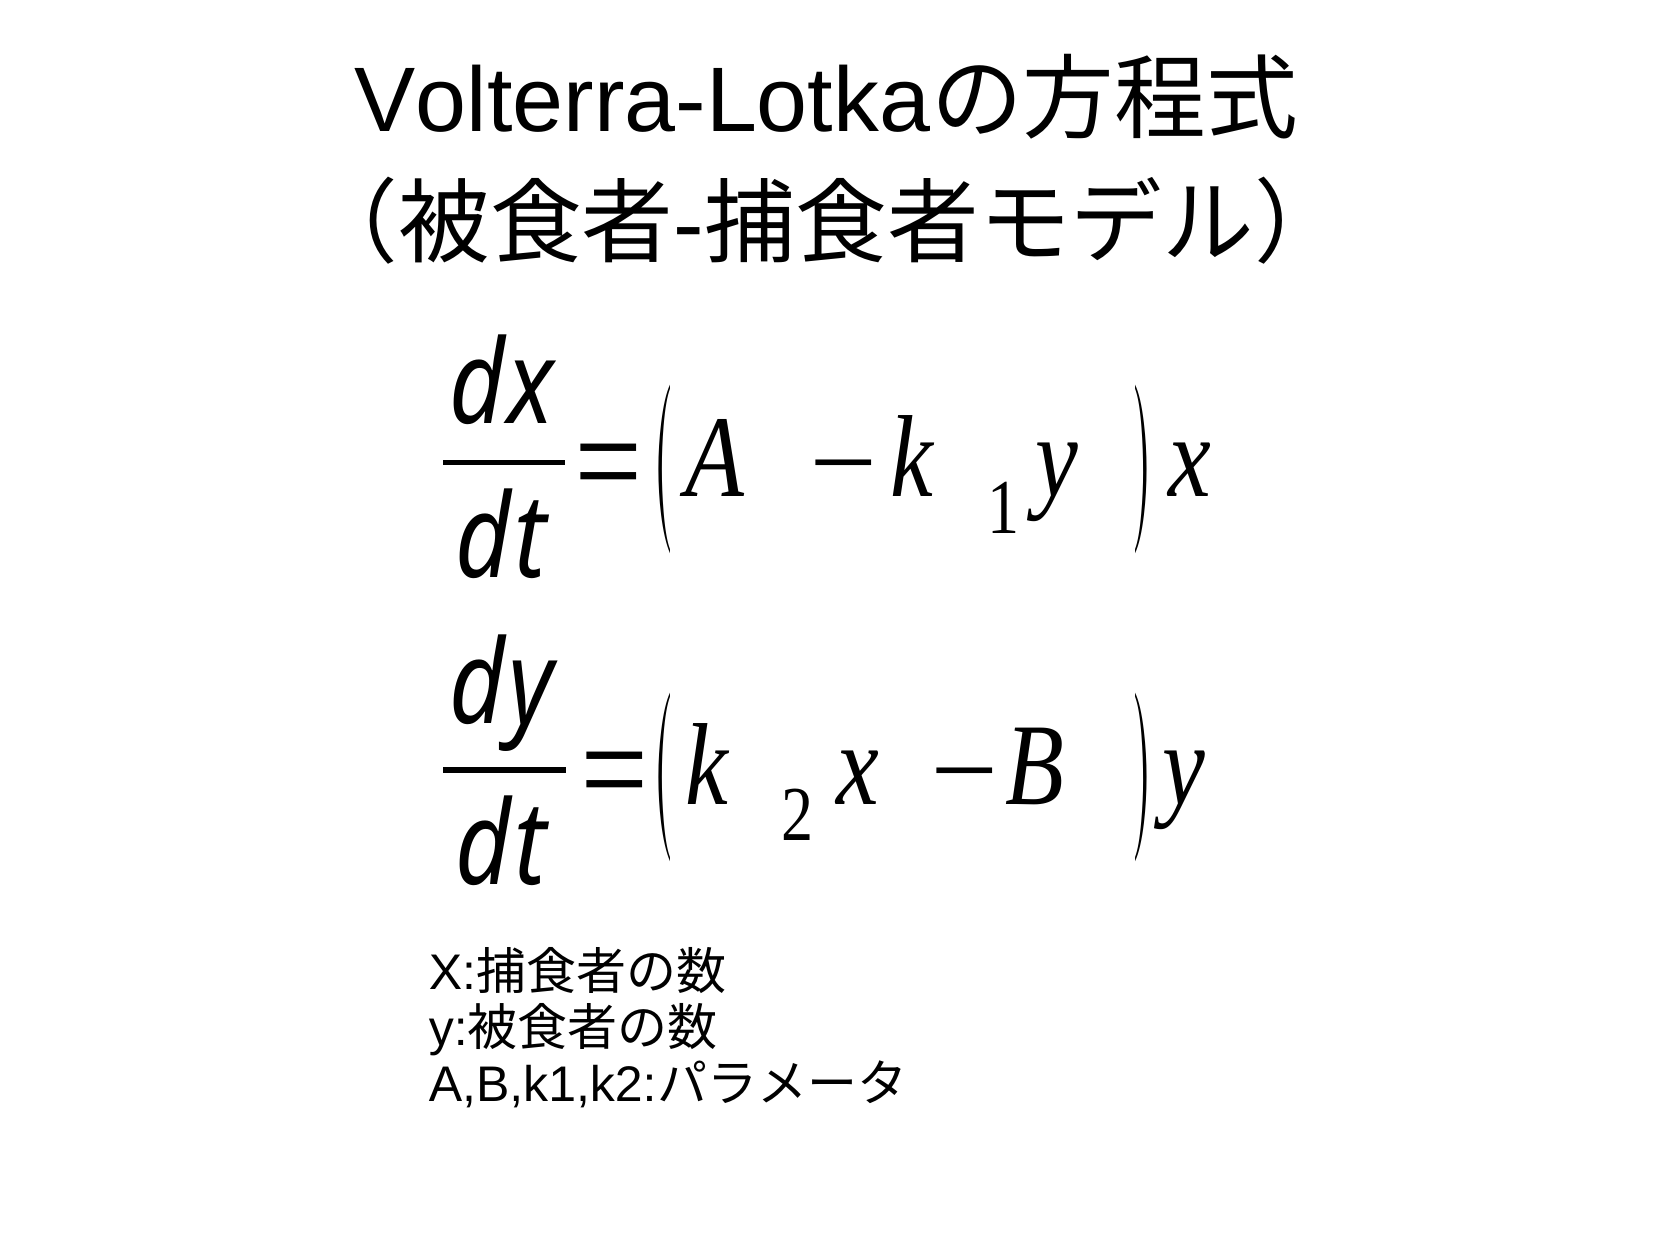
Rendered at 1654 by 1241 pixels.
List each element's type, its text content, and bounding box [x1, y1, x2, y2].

title Volterra-Lotkaの方程式 （被食者-捕食者モデル） [82, 47, 1571, 259]
text_box X:捕食者の数 y:被食者の数 A,B,k1,k2:パラメータ [414, 937, 890, 1120]
chart [413, 313, 1298, 917]
